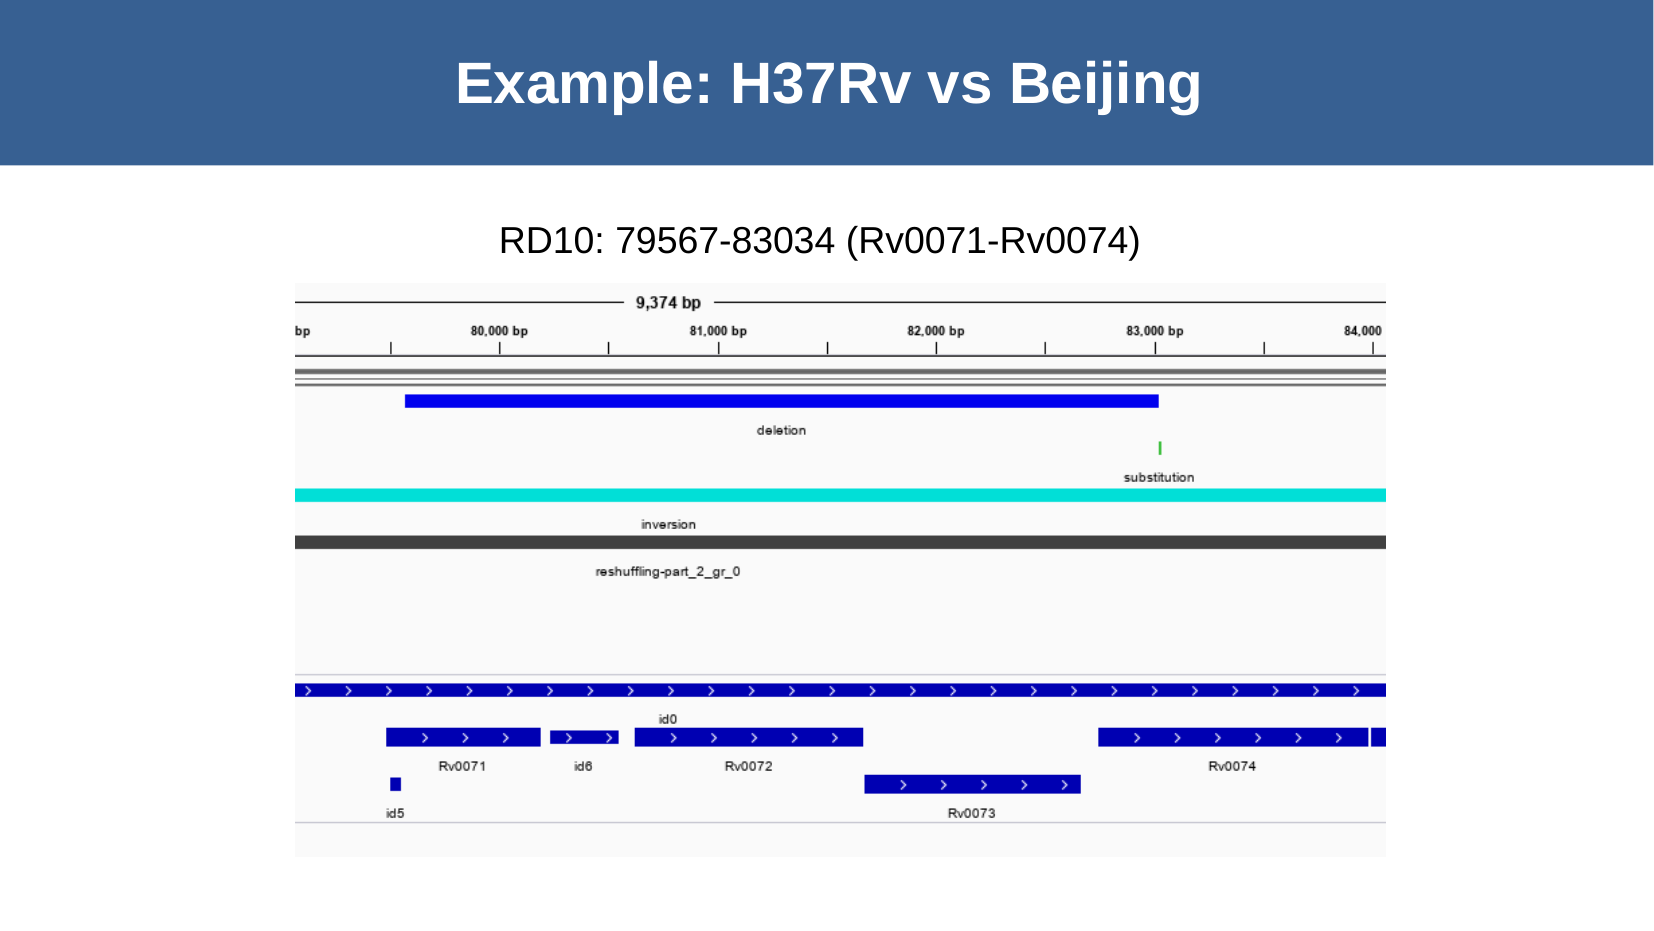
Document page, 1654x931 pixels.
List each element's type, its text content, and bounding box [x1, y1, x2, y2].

text_box Example: H37Rv vs Beijing [0, 0, 1654, 166]
picture [295, 283, 1386, 857]
text_box RD10: 79567-83034 (Rv0071-Rv0074) [484, 212, 1241, 287]
